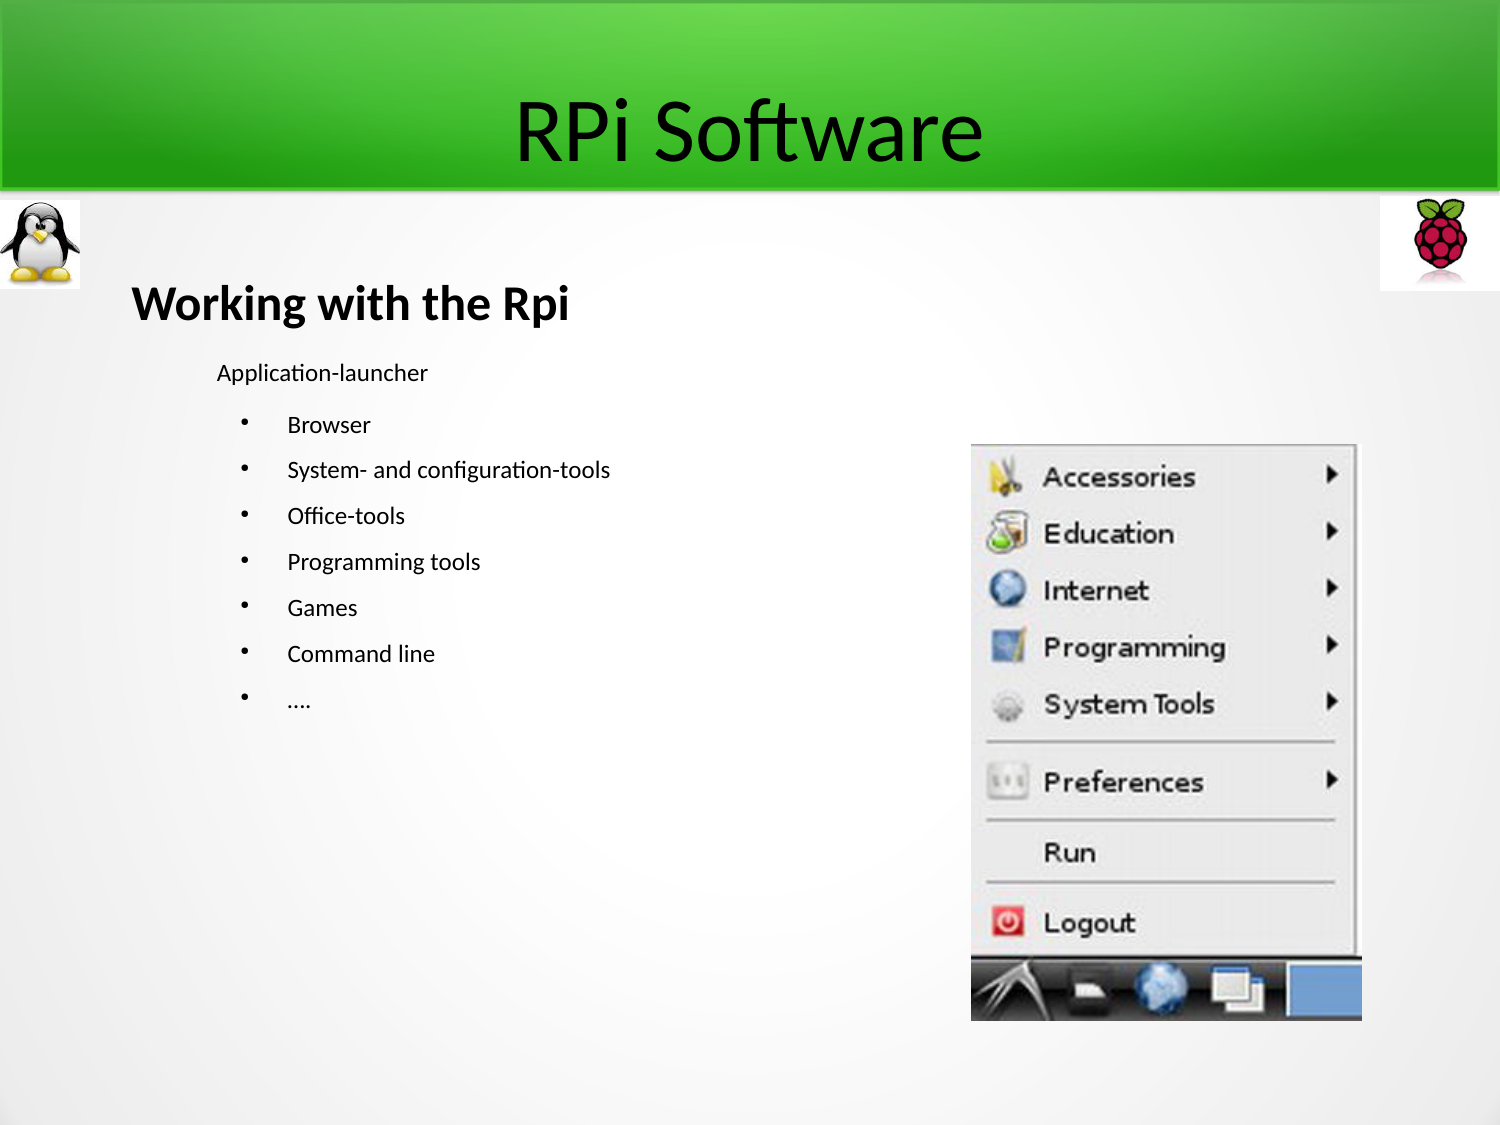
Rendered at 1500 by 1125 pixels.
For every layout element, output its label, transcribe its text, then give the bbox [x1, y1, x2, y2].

title RPi Software [75, 45, 1425, 233]
list Working with the Rpi Application-launcher Browser System- and configuration-tools Office-tools Programming tools Games Command line …. [60, 262, 1411, 1100]
picture [1380, 196, 1500, 291]
picture [0, 200, 80, 289]
picture [971, 444, 1362, 1021]
